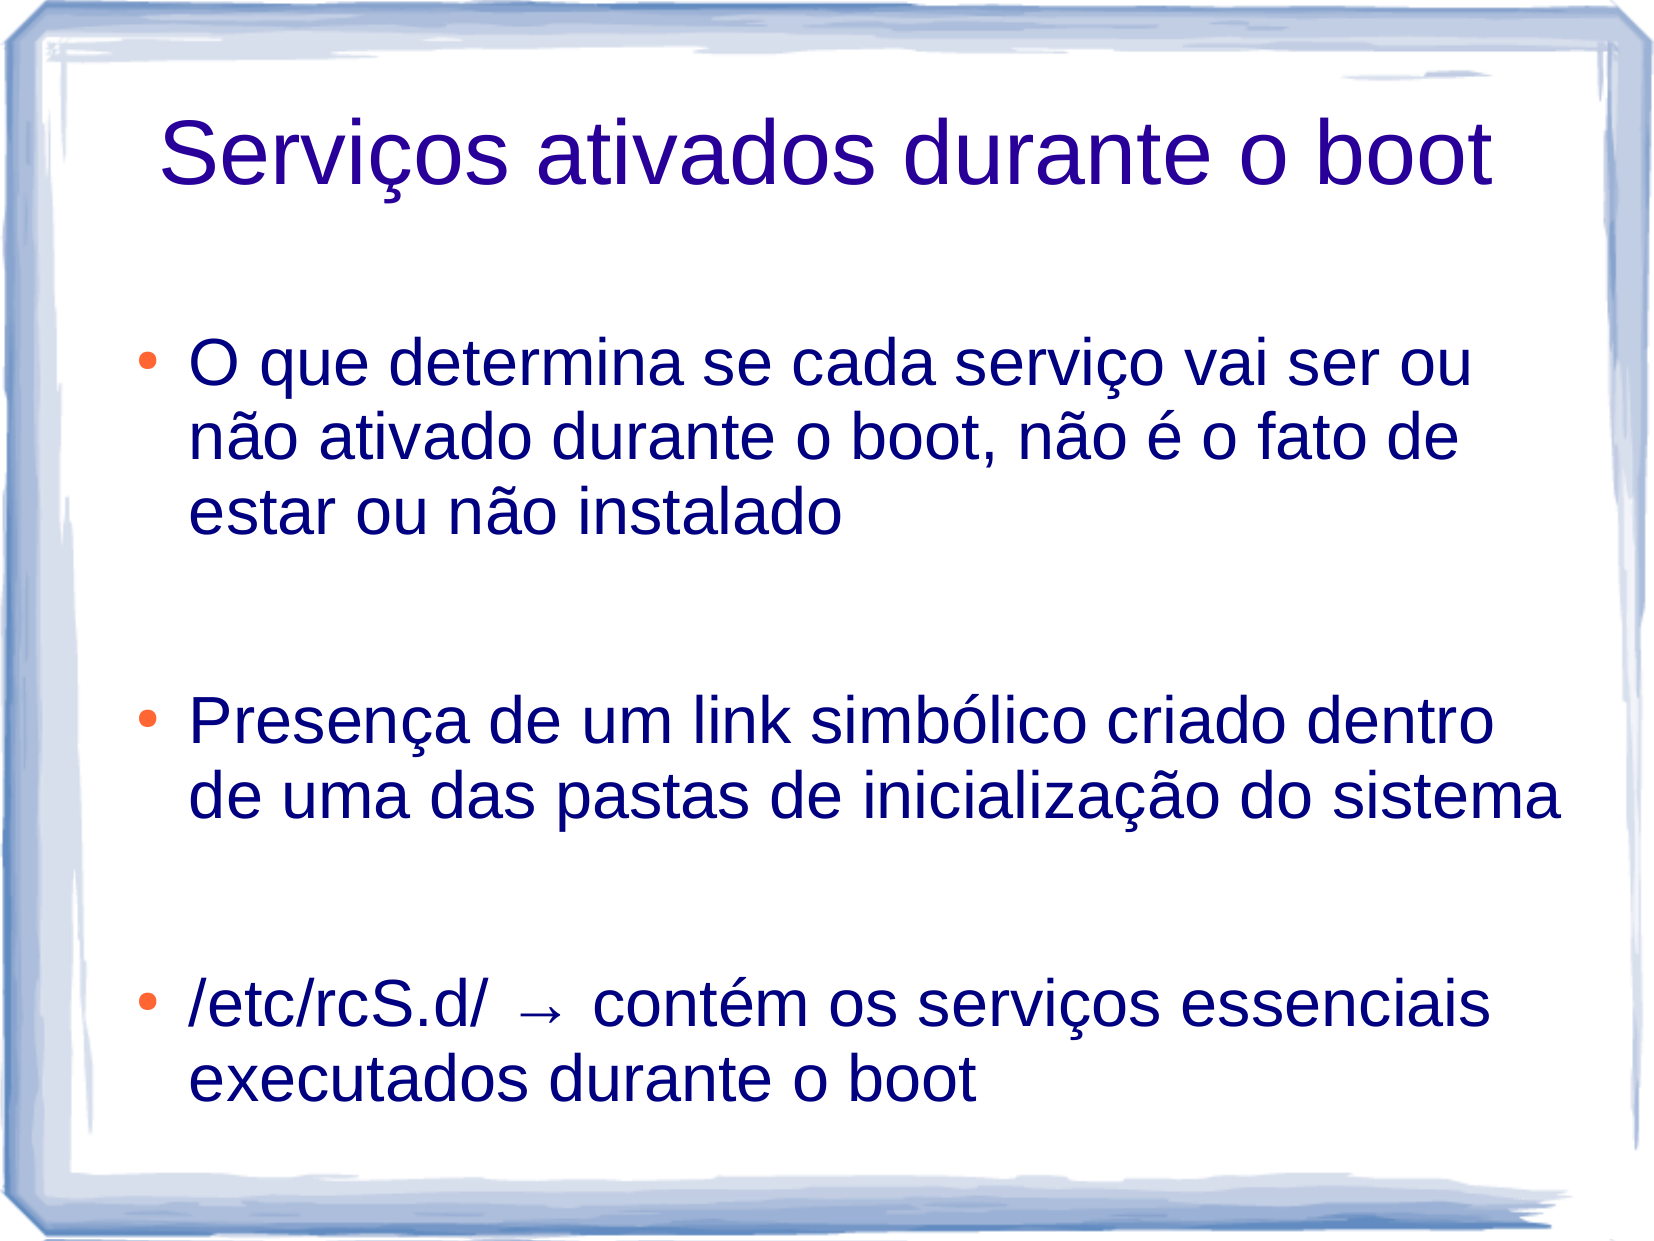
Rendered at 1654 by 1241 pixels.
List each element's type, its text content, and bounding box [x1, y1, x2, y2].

title Serviços ativados durante o boot [82, 49, 1571, 257]
list O que determina se cada serviço vai ser ou não ativado durante o boot, não é o fato de estar ou não instalado Presença de um link simbólico criado dentro de uma das pastas de inicialização do sistema /etc/rcS.d/ → contém os serviços essenciais executados durante o boot [118, 324, 1571, 1116]
picture [0, 0, 1654, 1241]
